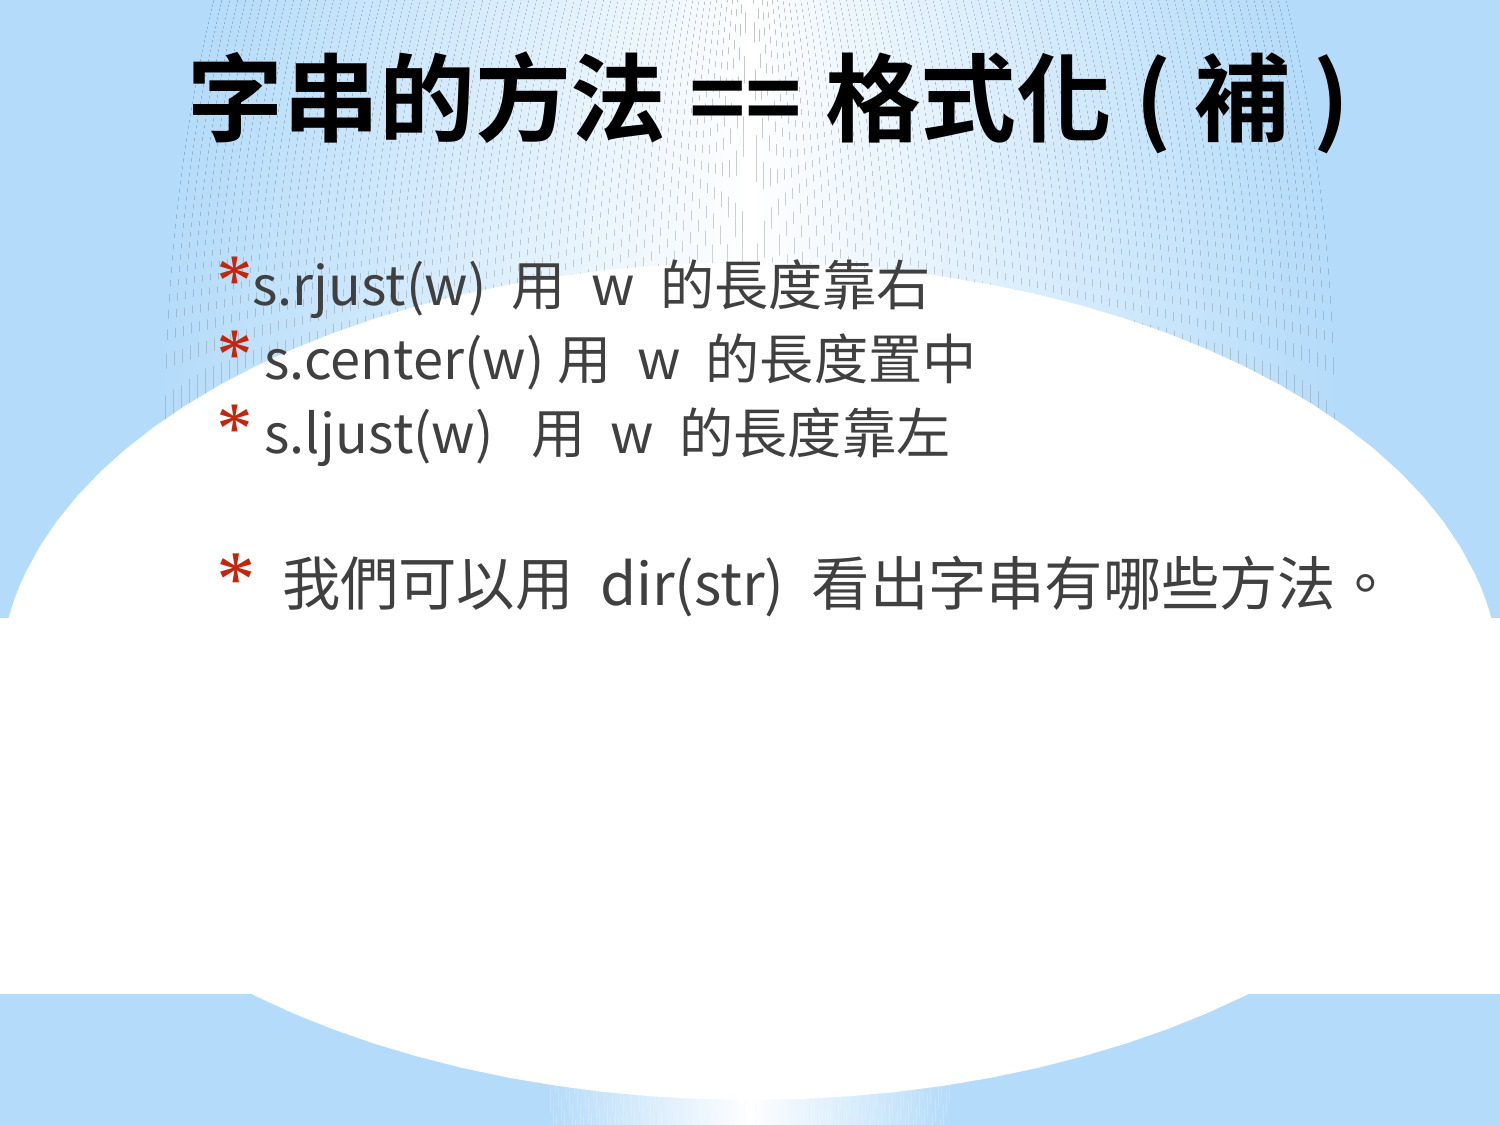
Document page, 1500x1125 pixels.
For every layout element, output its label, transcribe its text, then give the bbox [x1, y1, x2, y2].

title 字串的方法==格式化(補) [147, 30, 1412, 219]
list s.rjust(w) 用 w 的長度靠右 s.center(w)用 w 的長度置中 s.ljust(w) 用 w 的長度靠左 我們可以用 dir(str) 看出字串有哪些方法。 [194, 243, 1400, 1047]
